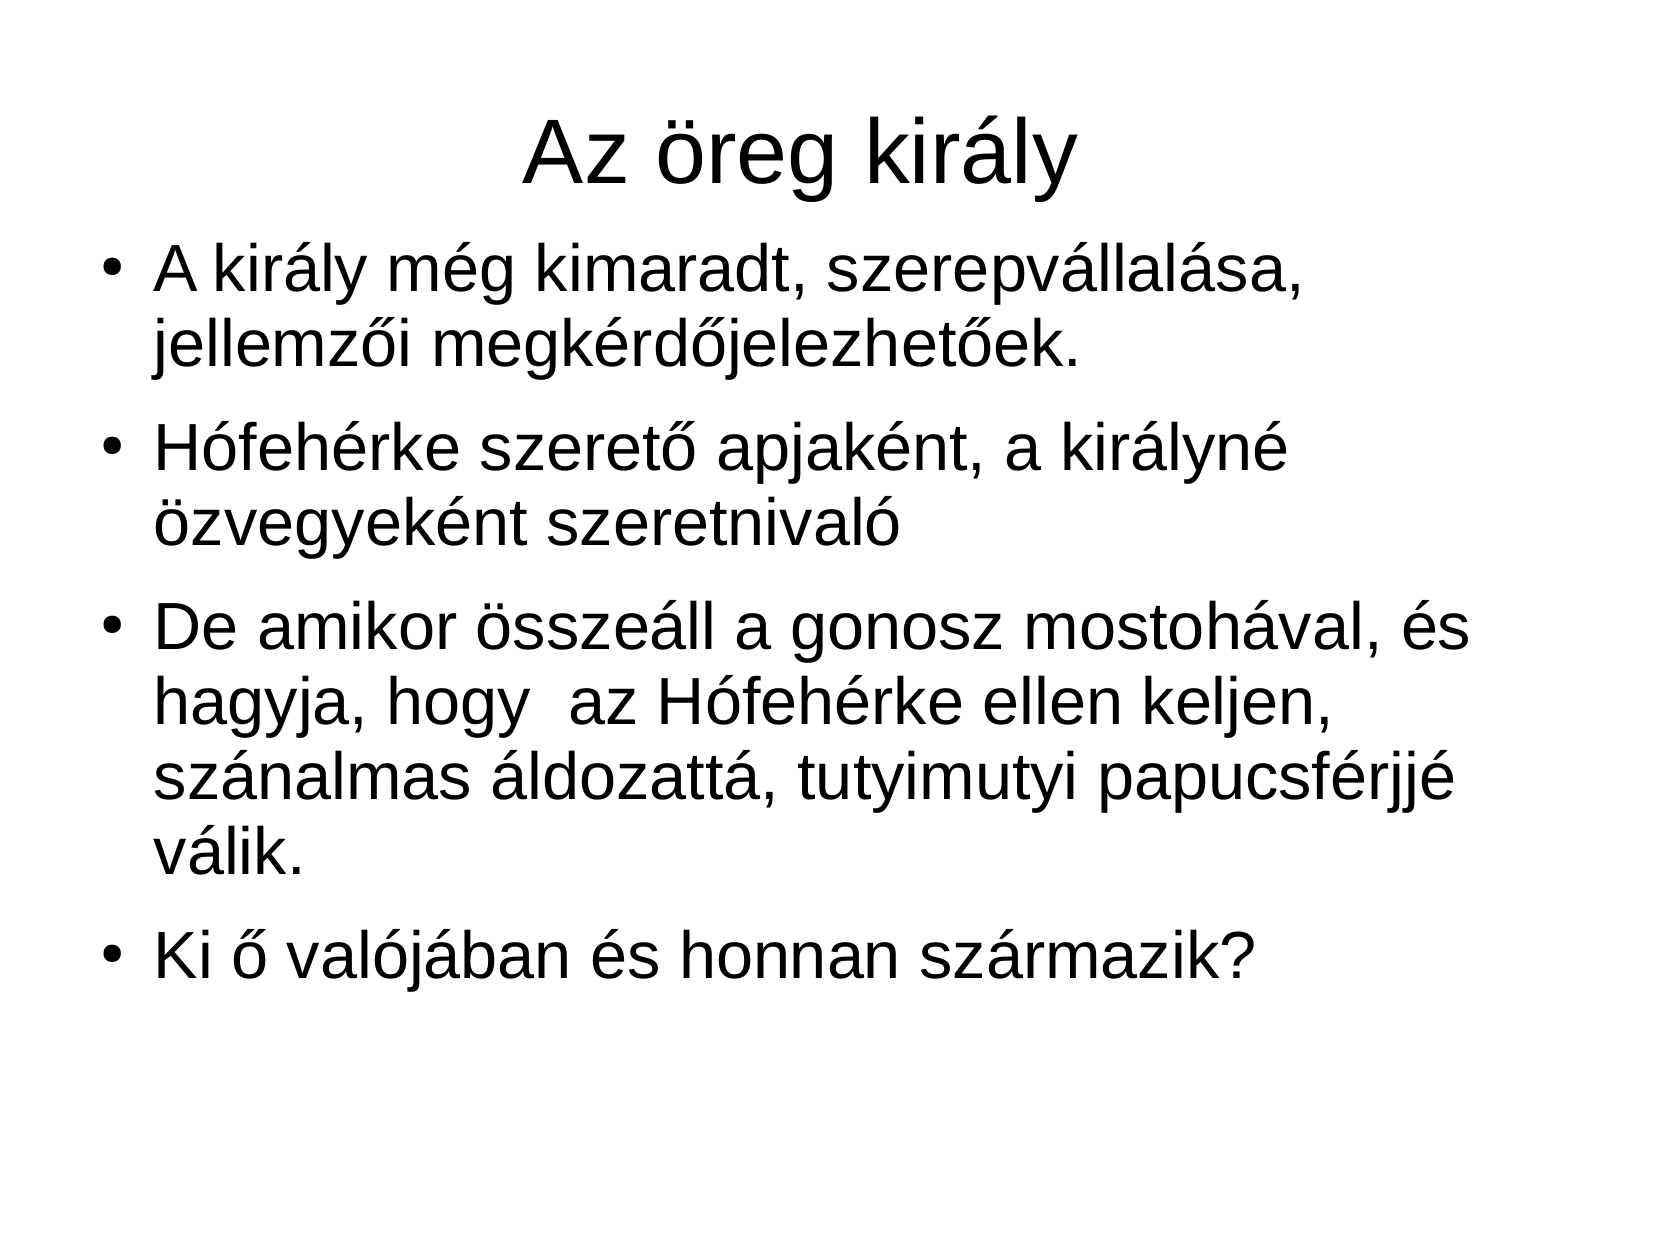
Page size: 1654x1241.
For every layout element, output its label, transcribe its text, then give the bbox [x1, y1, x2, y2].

list A király még kimaradt, szerepvállalása, jellemzői megkérdőjelezhetőek. Hófehérke szerető apjaként, a királyné özvegyeként szeretnivaló De amikor összeáll a gonosz mostohával, és hagyja, hogy az Hófehérke ellen keljen, szánalmas áldozattá, tutyimutyi papucsférjjé válik. Ki ő valójában és honnan származik? [82, 231, 1571, 1186]
title Az öreg király [56, 47, 1546, 255]
